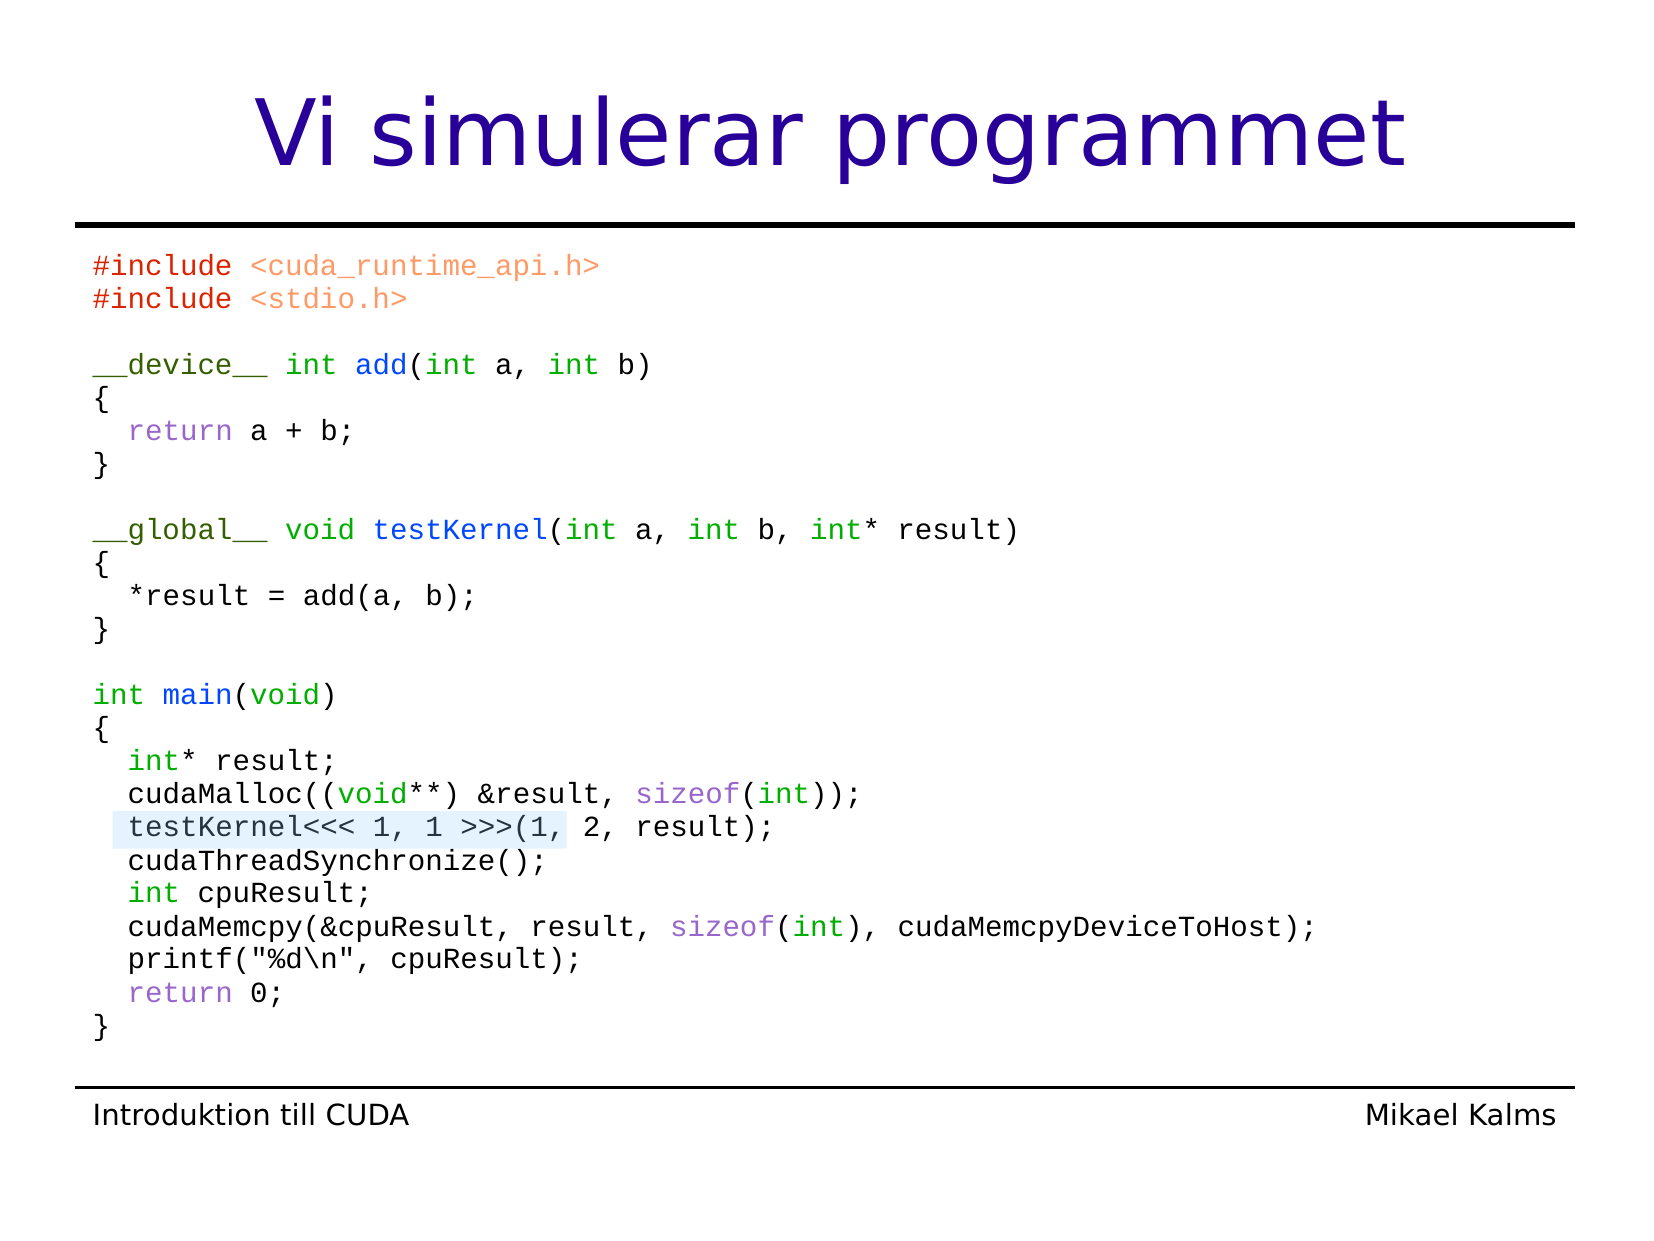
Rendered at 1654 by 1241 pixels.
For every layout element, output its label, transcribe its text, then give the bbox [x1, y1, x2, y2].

text_box Introduktion till CUDA [75, 1087, 428, 1143]
title Vi simulerar programmet [86, 37, 1576, 230]
text_box [112, 811, 567, 849]
text_box #include <cuda_runtime_api.h> #include <stdio.h> __device__ int add(int a, int b) { return a + b; } __global__ void testKernel(int a, int b, int* result) { *result = add(a, b); } int main(void) { int* result; cudaMalloc((void**) &result, sizeof(int)); testKernel<<< 1, 1 >>>(1, 2, result); cudaThreadSynchronize(); int cpuResult; cudaMemcpy(&cpuResult, result, sizeof(int), cudaMemcpyDeviceToHost); printf("%d\n", cpuResult); return 0; } [75, 241, 1336, 1012]
text_box Mikael Kalms [1347, 1087, 1576, 1143]
